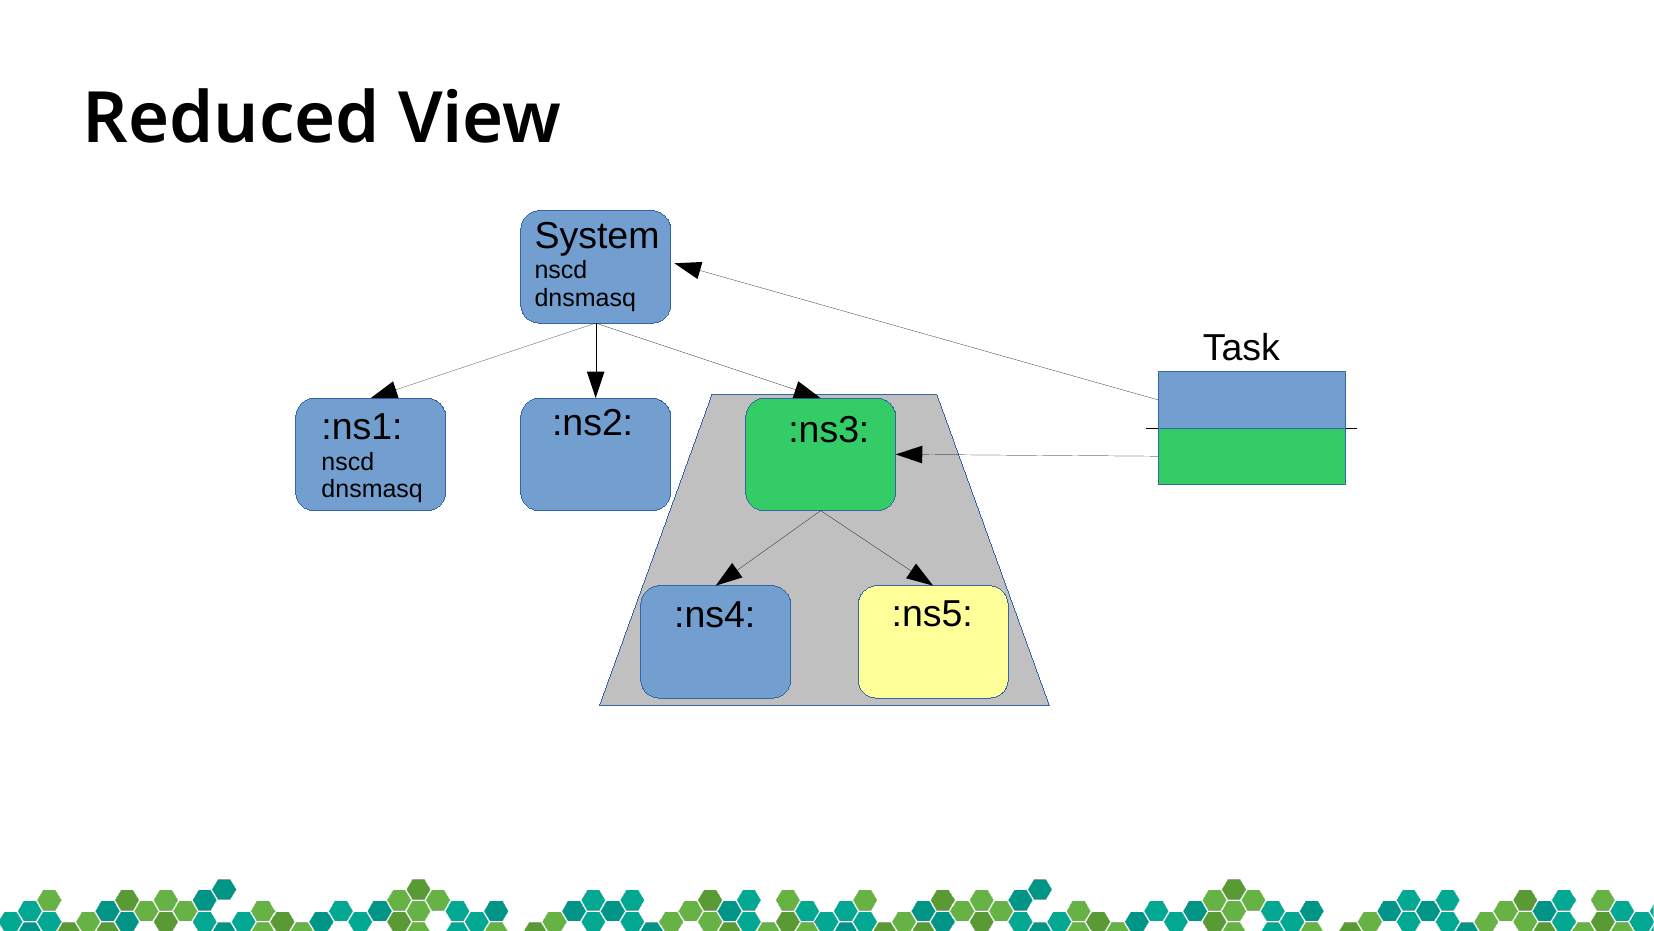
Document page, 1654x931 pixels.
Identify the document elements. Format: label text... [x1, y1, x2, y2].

text_box :ns3: [773, 401, 885, 459]
text_box :ns2: [537, 394, 649, 452]
text_box [529, 320, 663, 324]
title Reduced View [82, 37, 1571, 193]
text_box :ns5: [876, 585, 988, 642]
text_box [599, 394, 1050, 706]
text_box :ns4: [659, 585, 771, 643]
picture [0, 871, 1654, 931]
text_box [295, 400, 306, 509]
text_box Task [1188, 319, 1295, 377]
text_box [1158, 371, 1346, 485]
text_box [439, 402, 446, 507]
text_box :ns1: nscd dnsmasq [306, 397, 439, 511]
text_box System nscd dnsmasq [519, 206, 675, 320]
text_box [520, 398, 671, 511]
